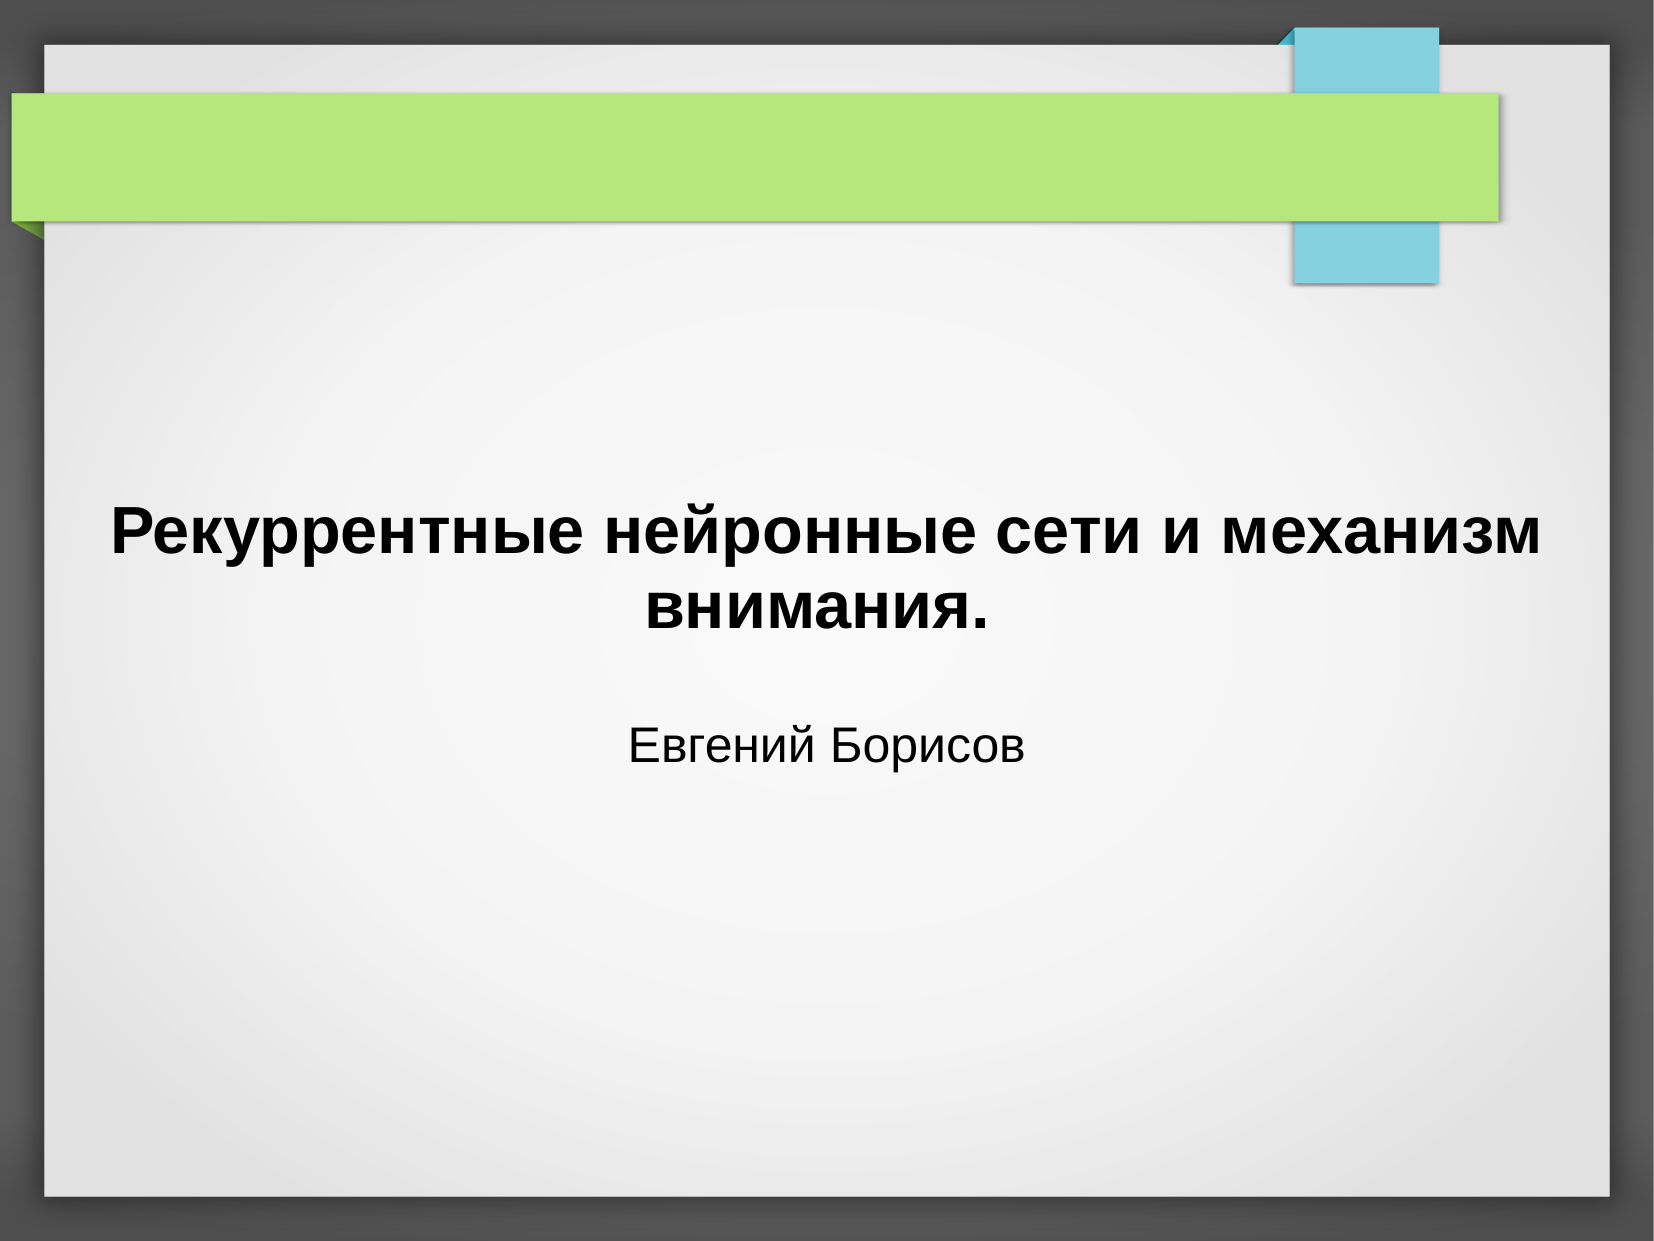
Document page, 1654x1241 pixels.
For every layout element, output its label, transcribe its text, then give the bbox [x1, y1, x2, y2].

picture [0, 0, 1654, 1241]
subtitle Рекуррентные нейронные сети и механизм внимания. Евгений Борисов [82, 290, 1571, 1010]
